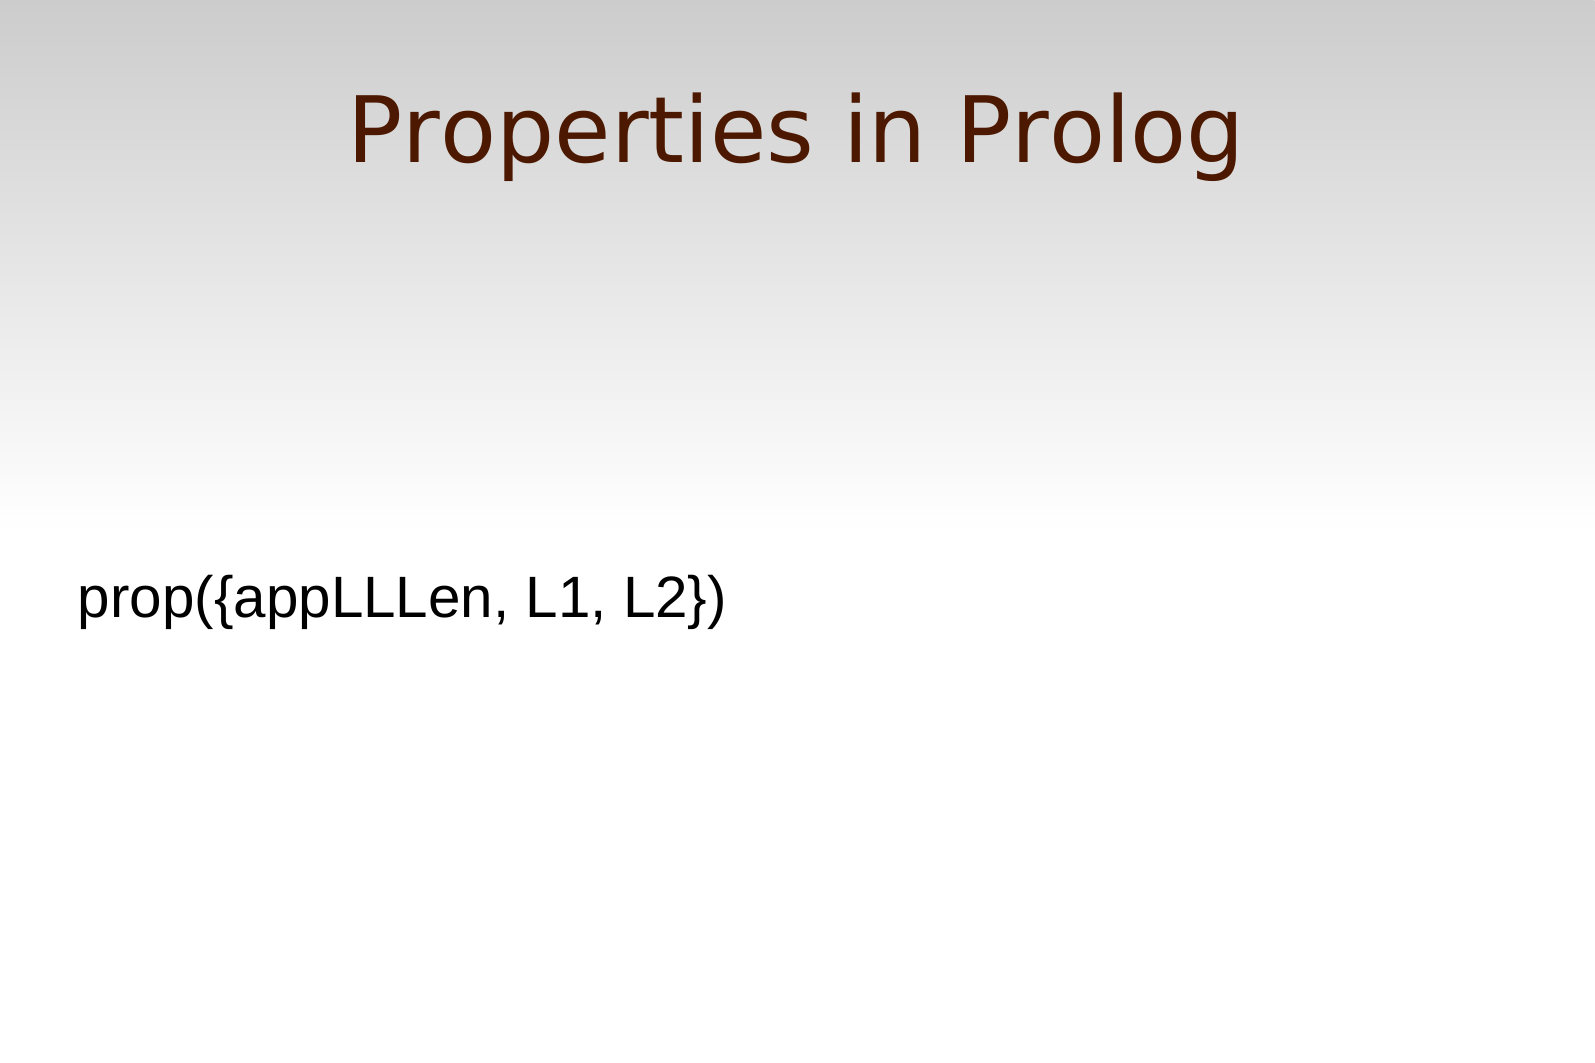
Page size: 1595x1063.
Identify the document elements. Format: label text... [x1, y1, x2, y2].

text_box prop({appLLLen, L1, L2}) [63, 557, 743, 638]
title Properties in Prolog [79, 42, 1515, 220]
